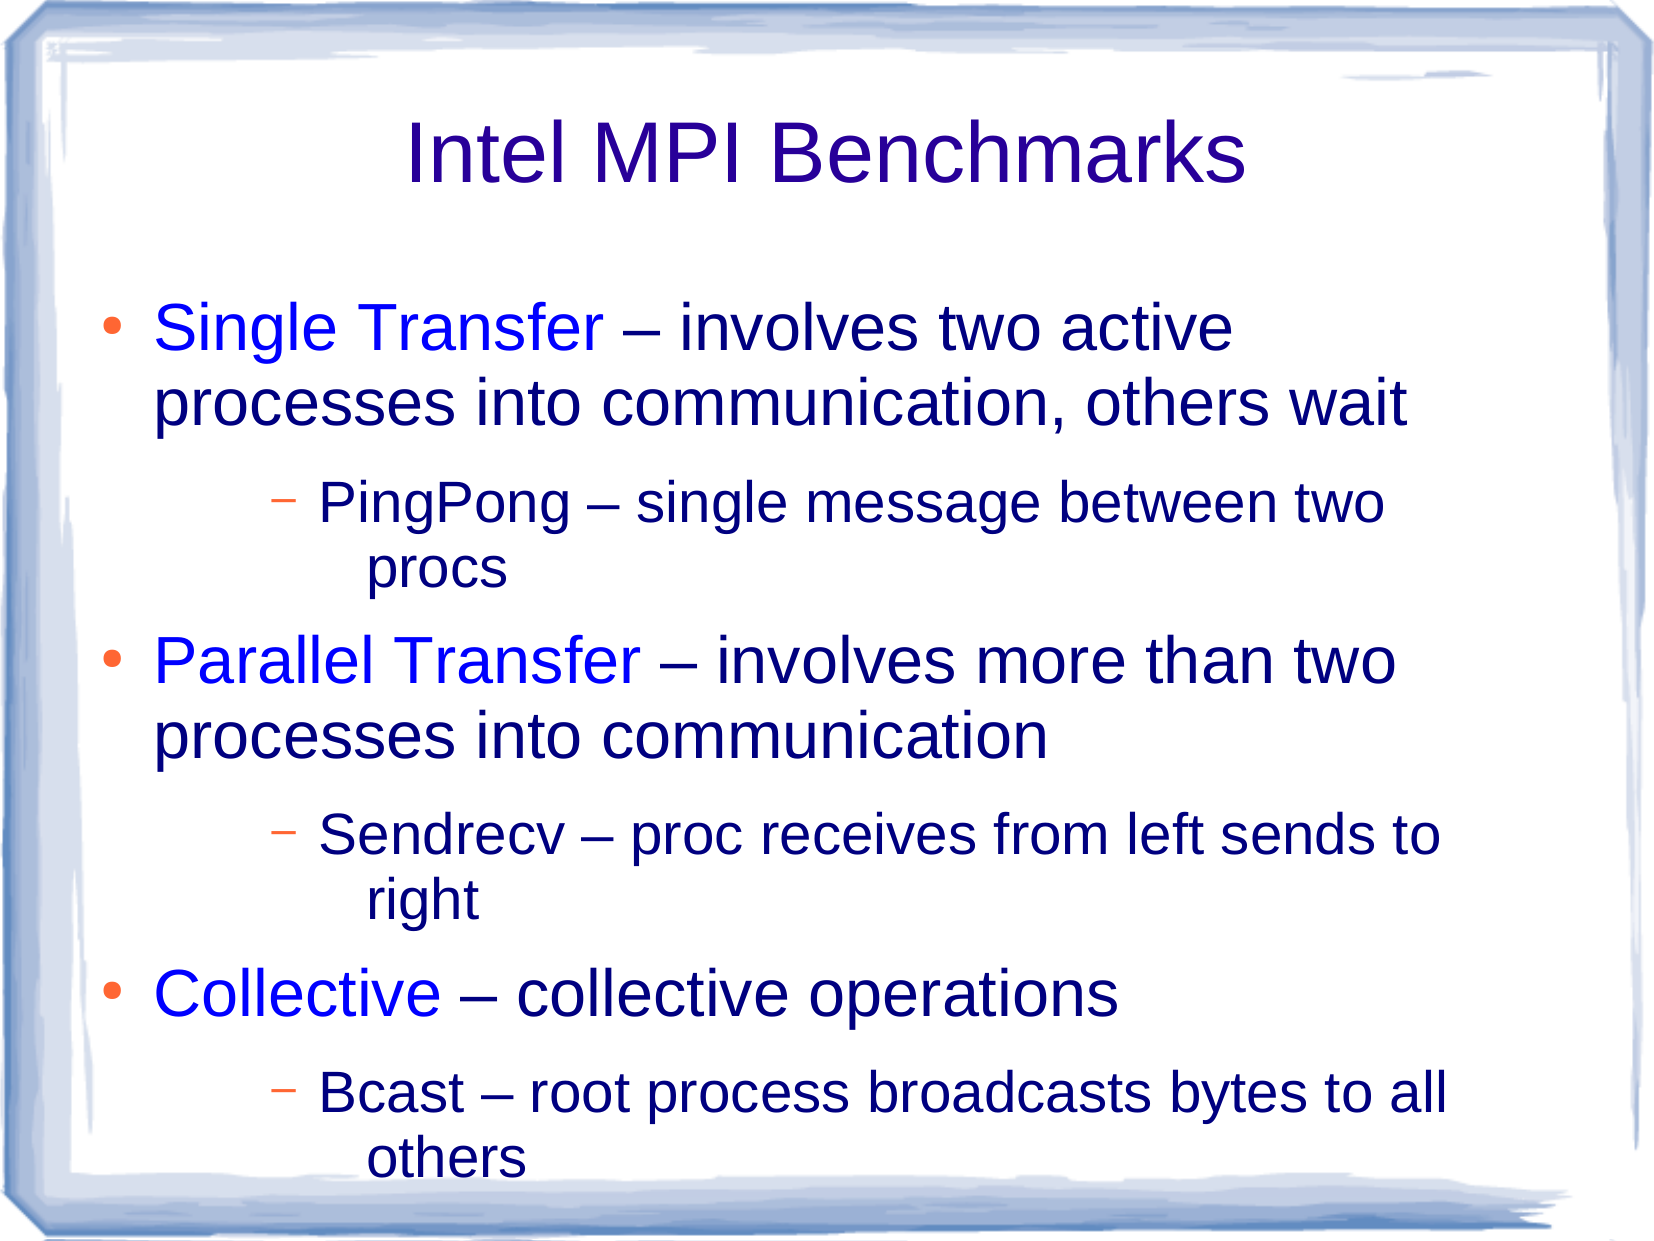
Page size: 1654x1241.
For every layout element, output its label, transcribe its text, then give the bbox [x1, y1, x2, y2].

picture [0, 0, 1654, 1241]
list Single Transfer – involves two active processes into communication, others wait PingPong – single message between two procs Parallel Transfer – involves more than two processes into communication Sendrecv – proc receives from left sends to right Collective – collective operations Bcast – root process broadcasts bytes to all others [82, 290, 1538, 1193]
title Intel MPI Benchmarks [82, 49, 1571, 257]
